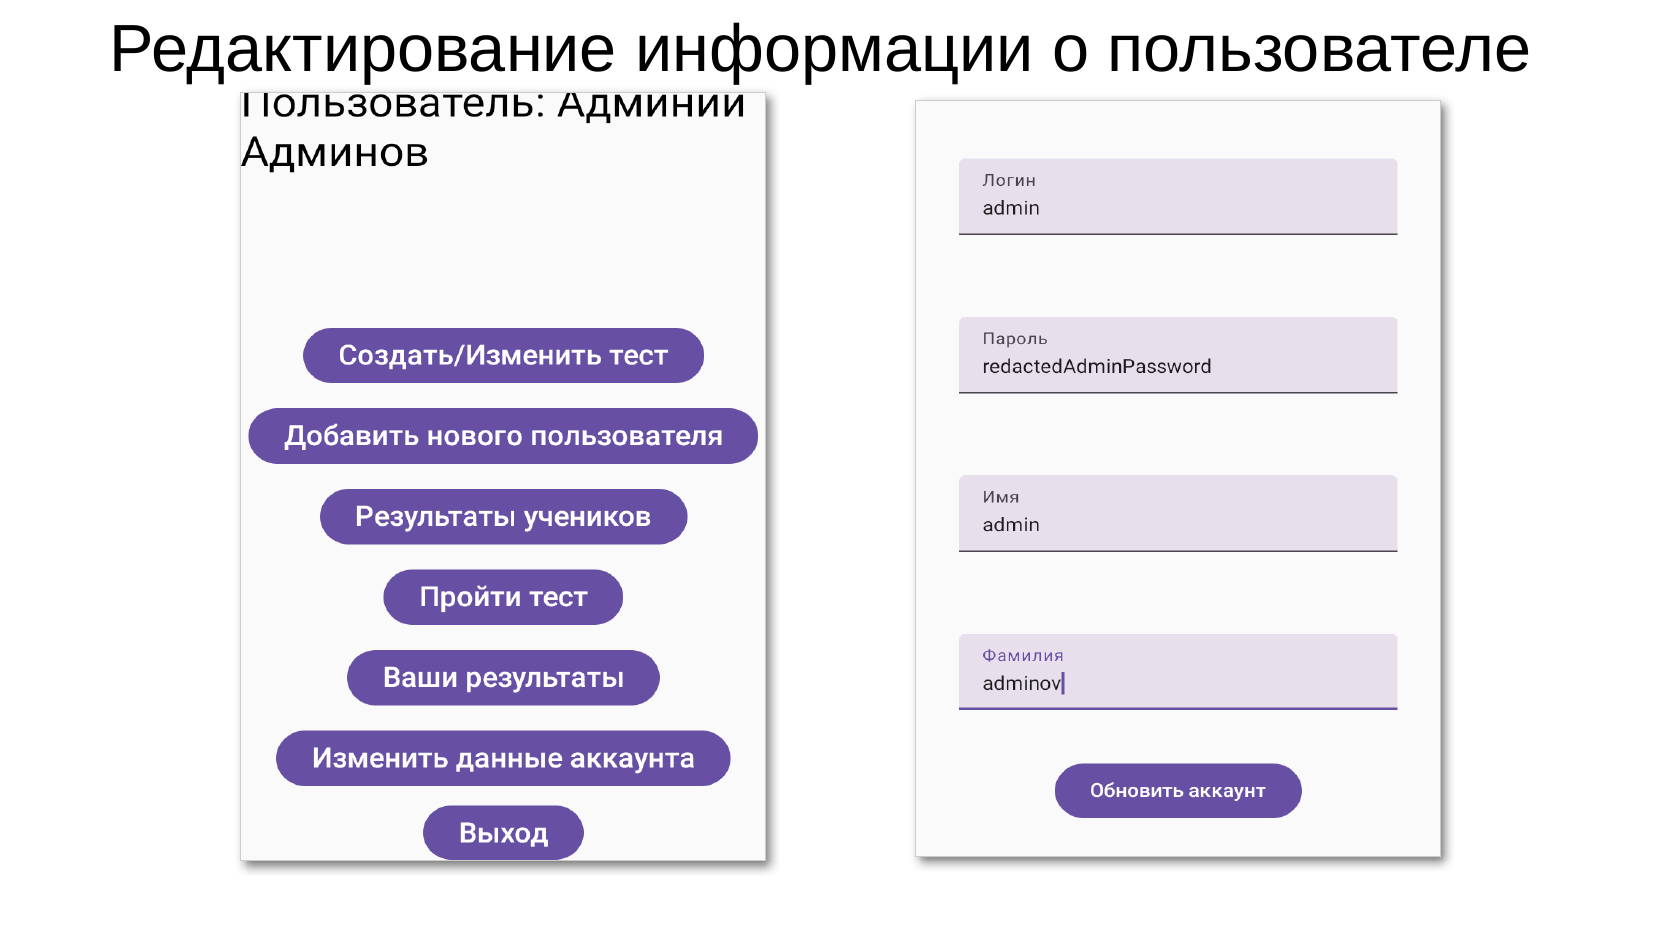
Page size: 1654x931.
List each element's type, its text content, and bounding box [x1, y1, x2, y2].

title Редактирование информации о пользователе [76, 0, 1565, 126]
picture [915, 100, 1441, 857]
picture [240, 92, 766, 861]
